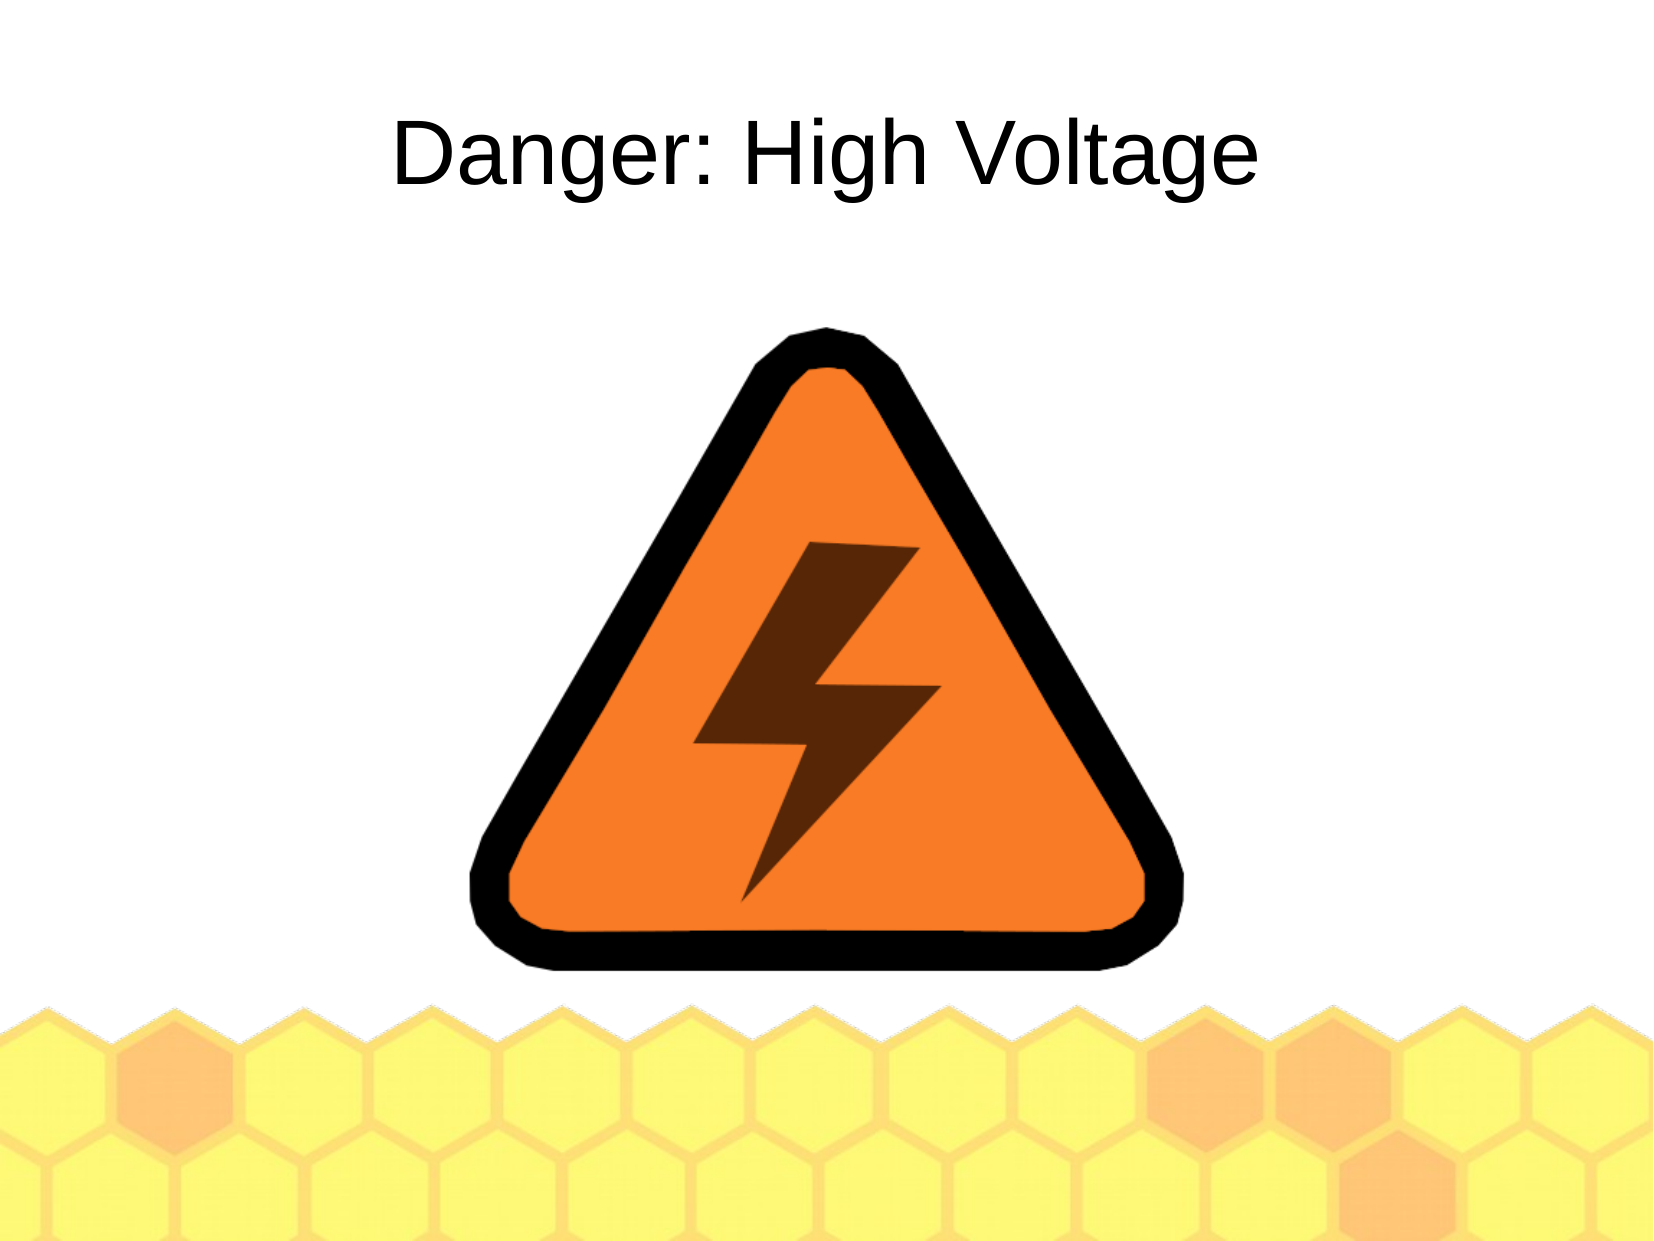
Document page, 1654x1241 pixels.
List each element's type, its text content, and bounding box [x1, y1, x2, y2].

title Danger: High Voltage [82, 49, 1571, 257]
picture [0, 290, 1654, 1241]
